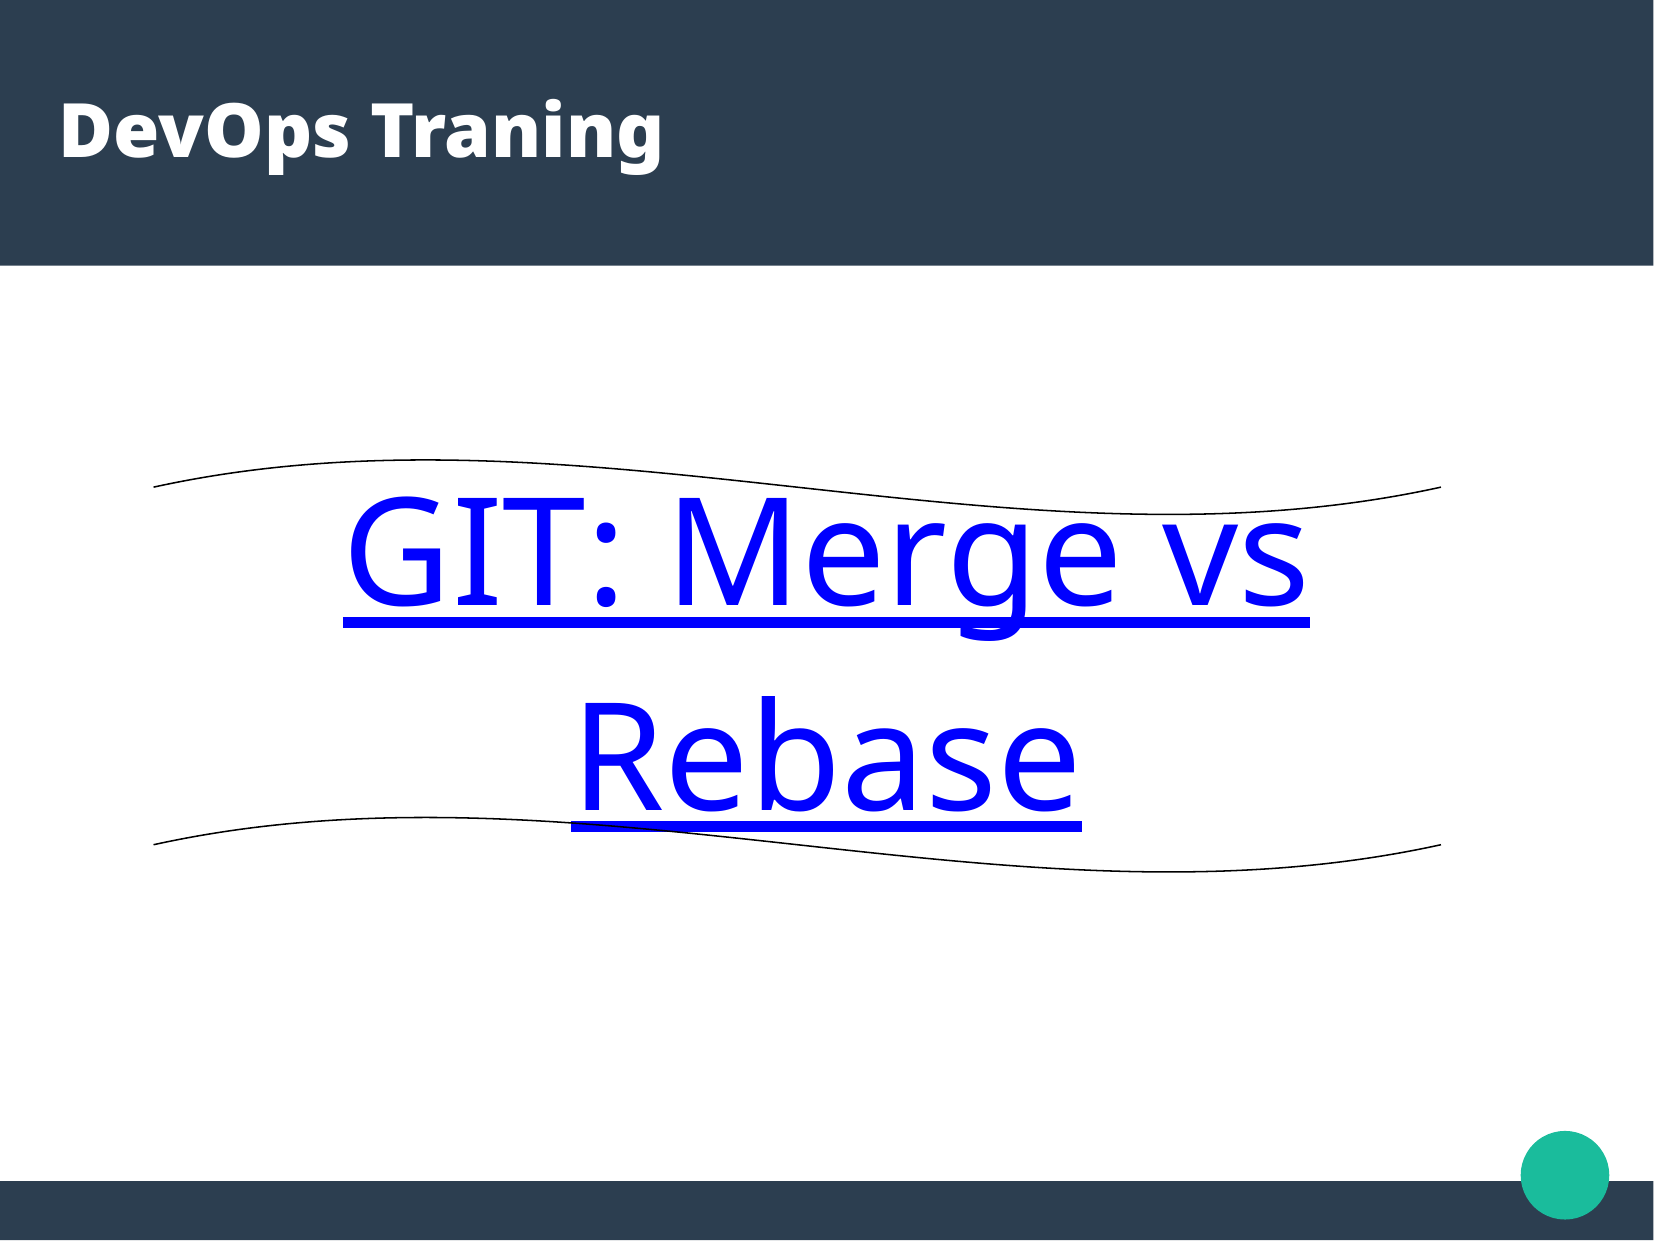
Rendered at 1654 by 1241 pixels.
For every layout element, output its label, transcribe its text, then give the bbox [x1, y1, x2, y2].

title DevOps Traning [59, 49, 1595, 207]
subtitle GIT: Merge vs Rebase [82, 290, 1571, 1010]
